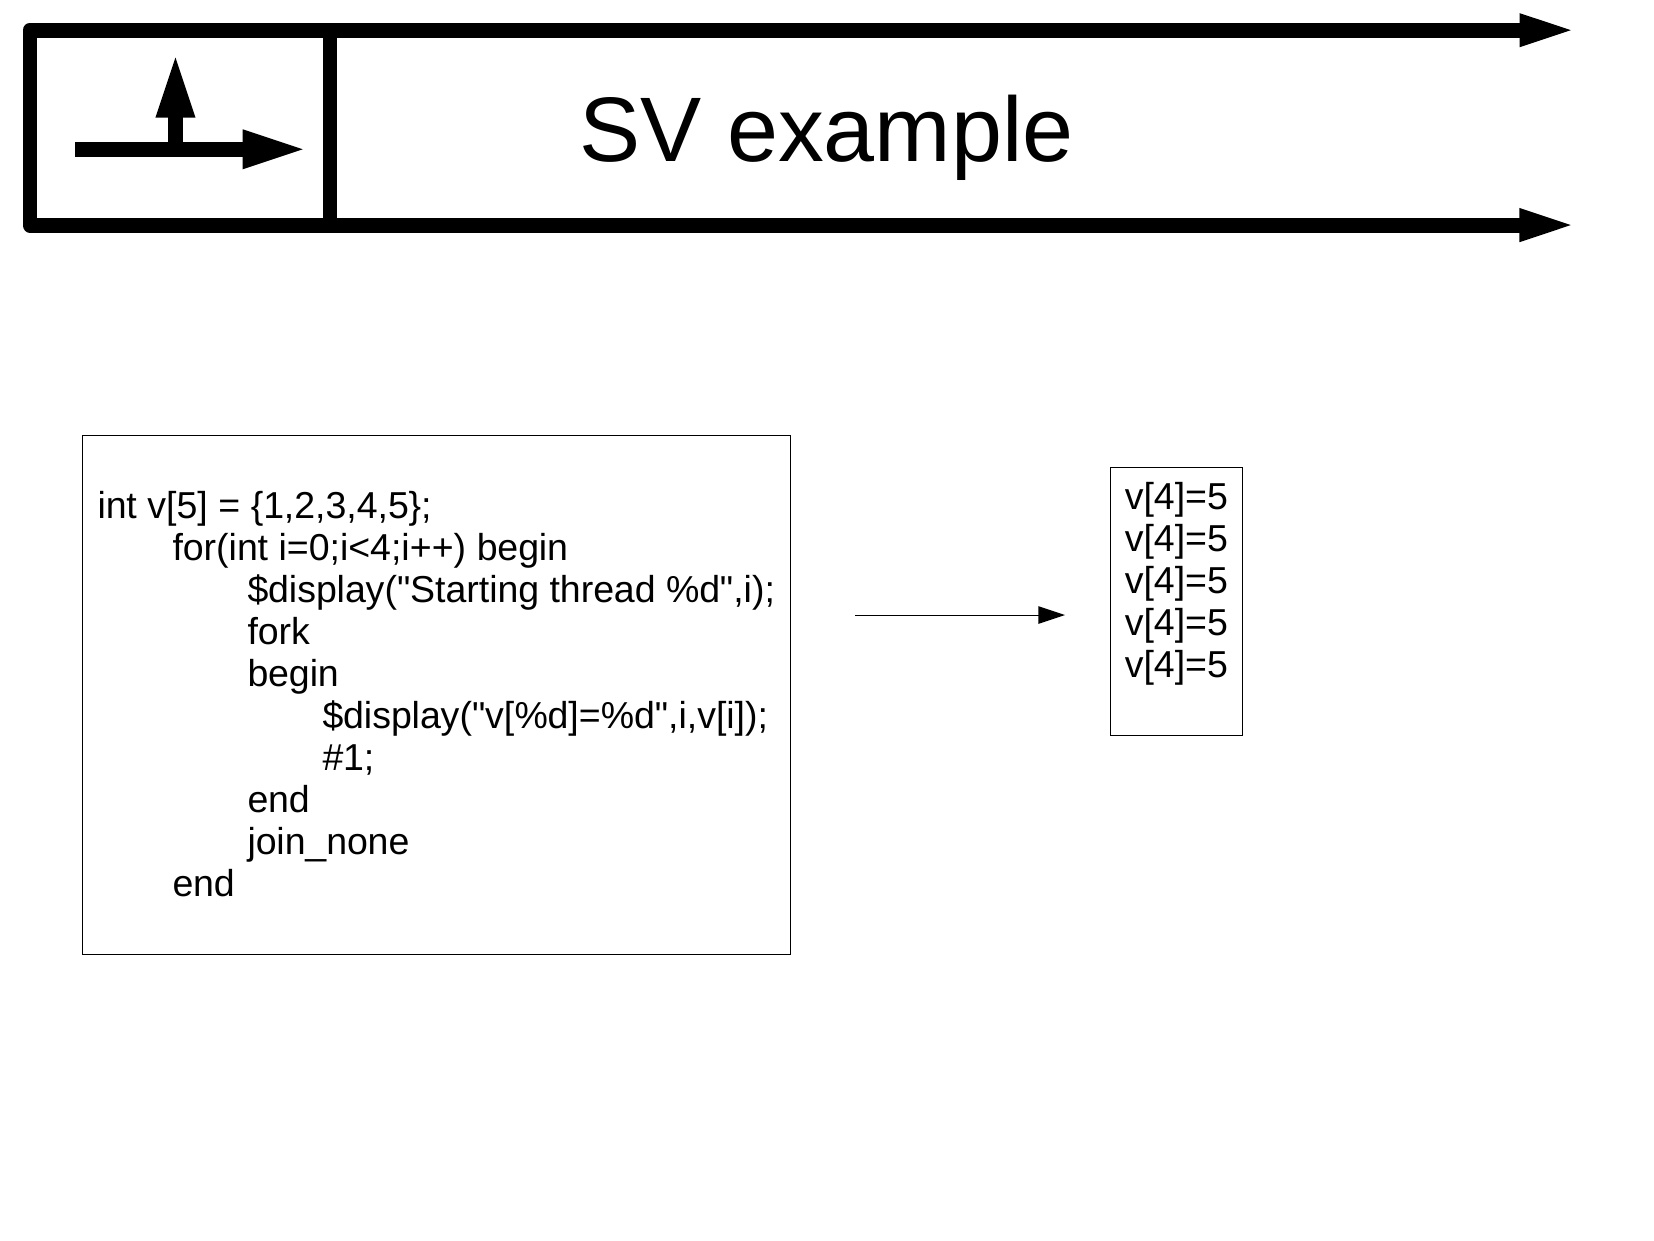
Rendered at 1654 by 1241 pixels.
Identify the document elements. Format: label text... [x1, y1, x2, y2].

text_box int v[5] = {1,2,3,4,5}; for(int i=0;i<4;i++) begin $display("Starting thread %d",i); fork begin $display("v[%d]=%d",i,v[i]); #1; end join_none end [82, 435, 790, 955]
title SV example [337, 31, 1571, 224]
text_box v[4]=5 v[4]=5 v[4]=5 v[4]=5 v[4]=5 [1110, 467, 1243, 736]
title SV example [82, 38, 323, 218]
